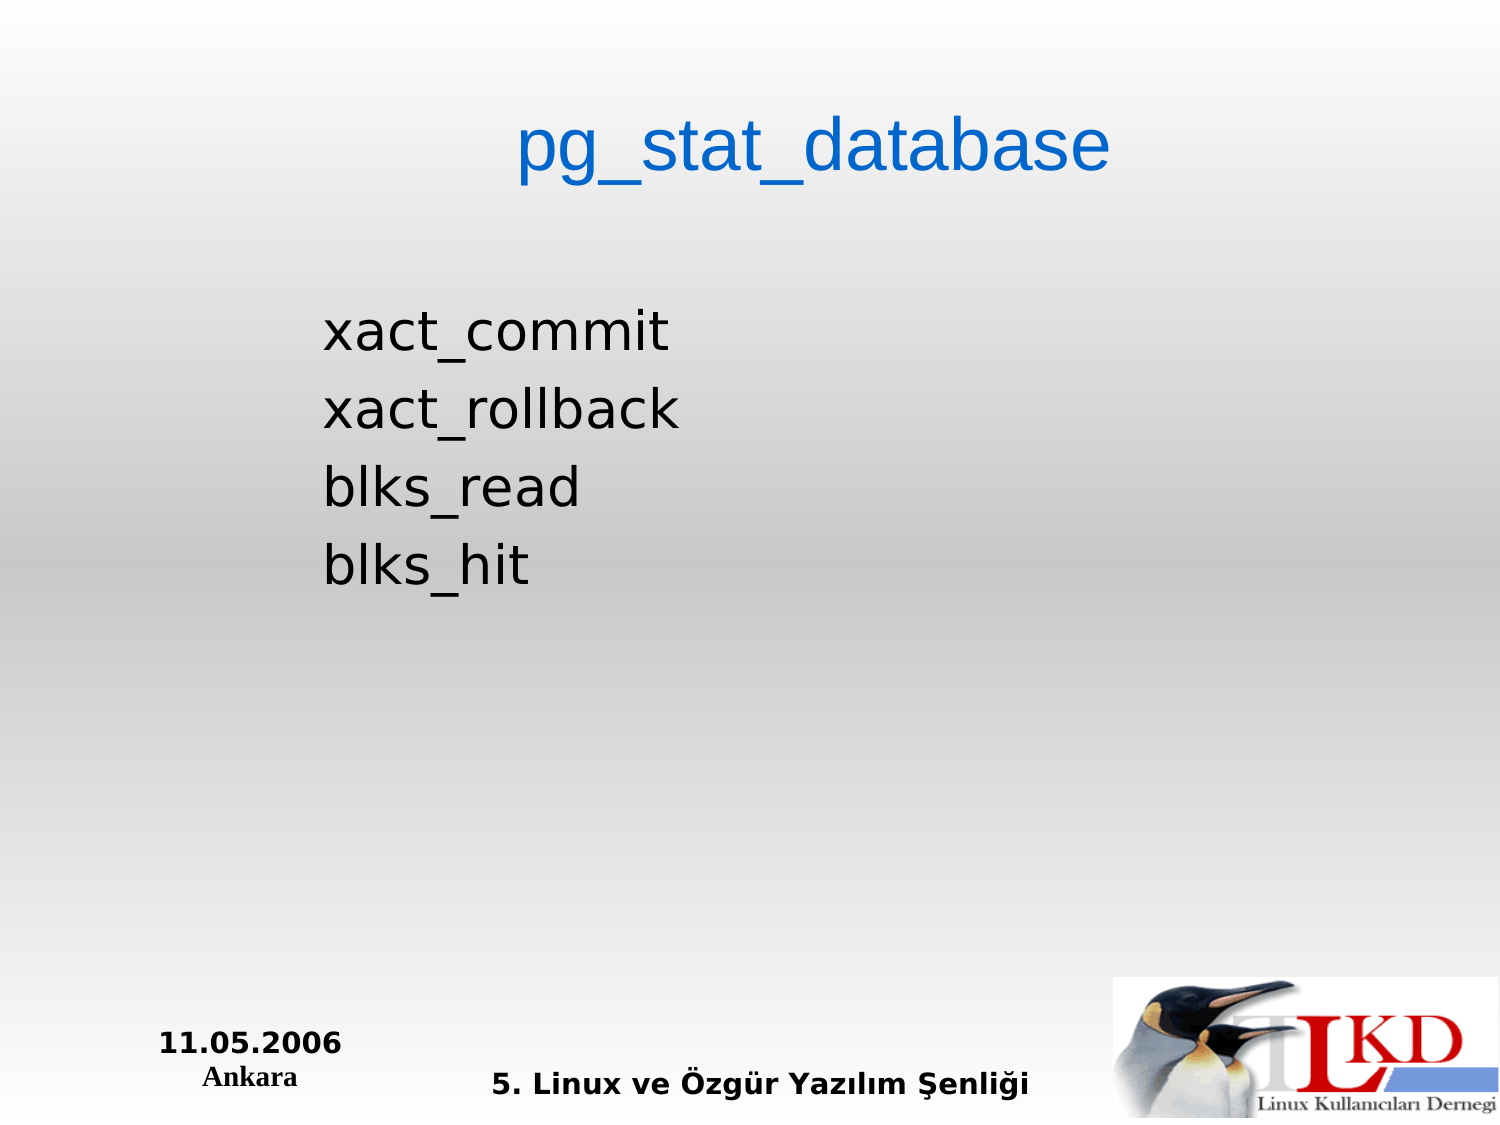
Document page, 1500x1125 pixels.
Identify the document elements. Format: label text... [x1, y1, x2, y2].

list xact_commit xact_rollback blks_read blks_hit [224, 299, 1425, 975]
title pg_stat_database [224, 49, 1425, 238]
picture [1113, 977, 1499, 1118]
